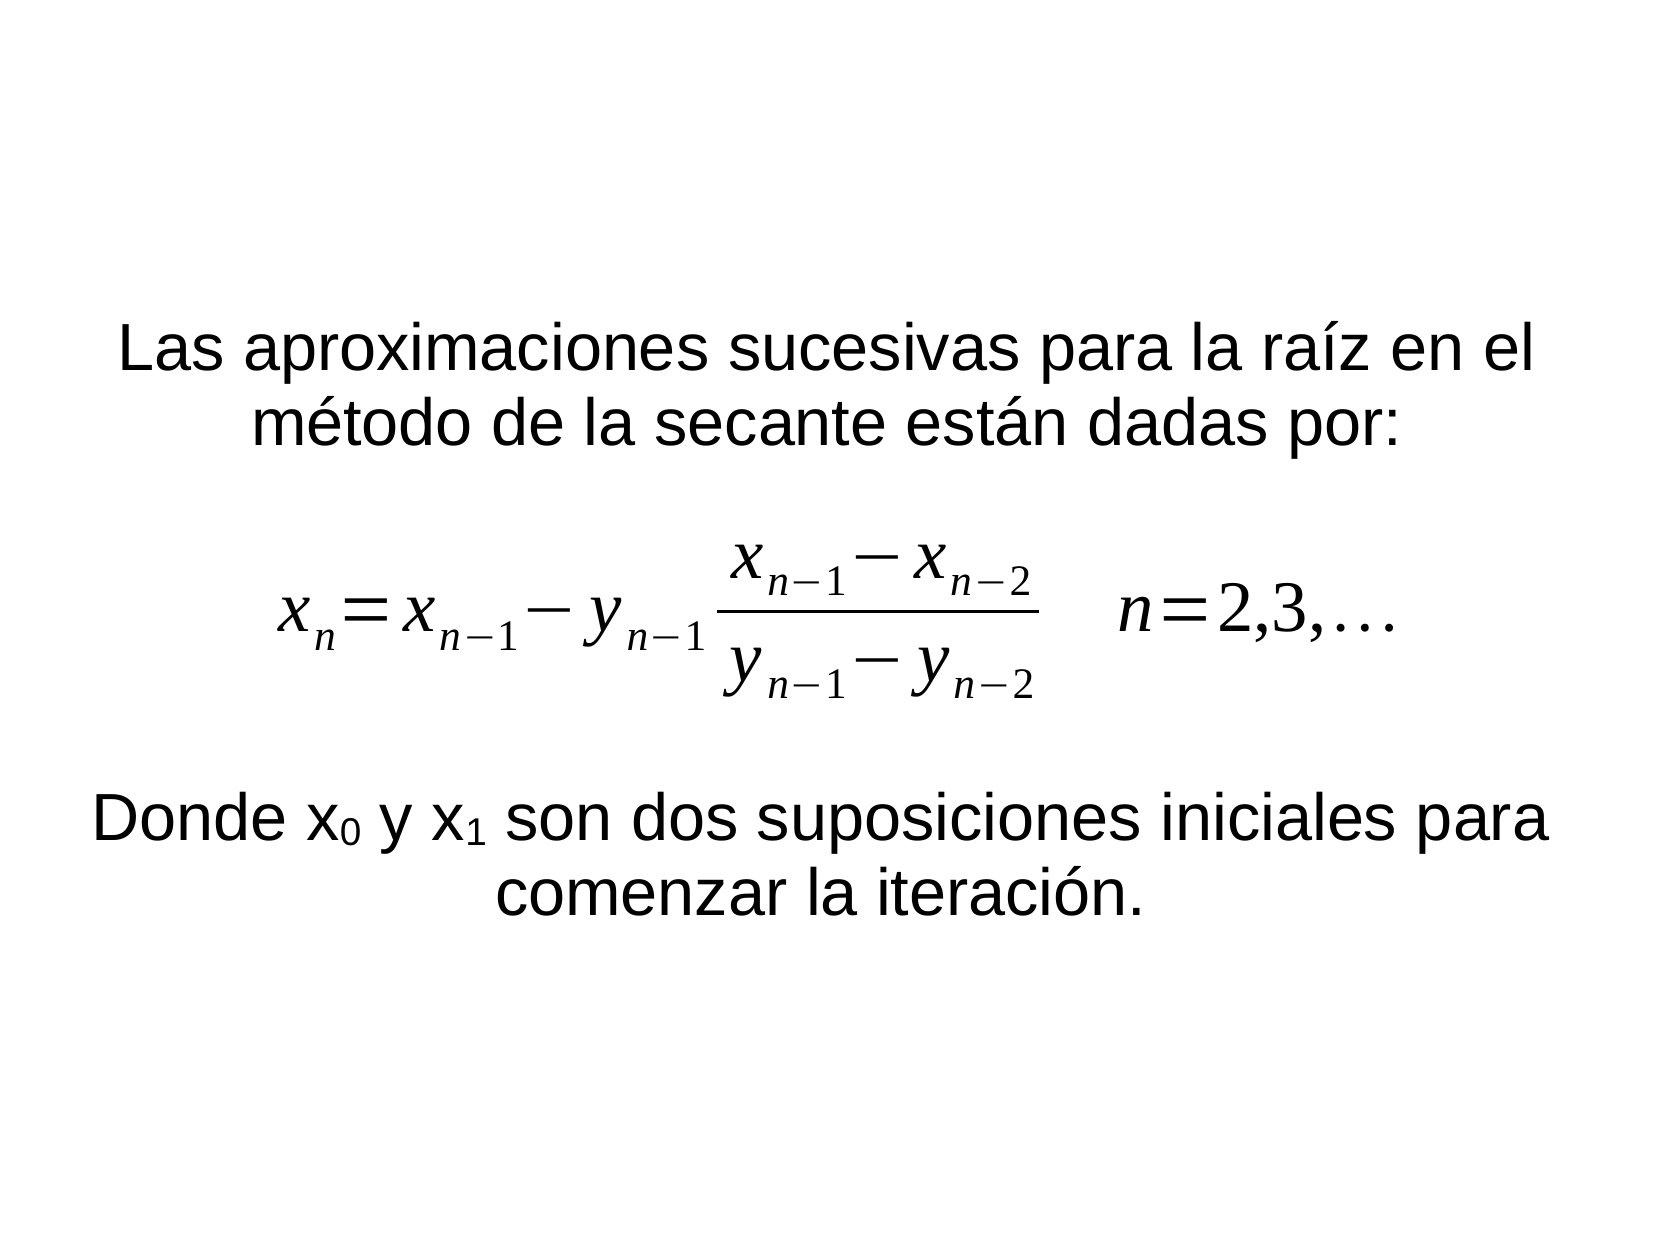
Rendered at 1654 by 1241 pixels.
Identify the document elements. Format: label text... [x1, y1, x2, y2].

subtitle Las aproximaciones sucesivas para la raíz en el método de la secante están dadas por: [82, 297, 1571, 473]
chart [265, 514, 1407, 709]
text_box Donde x0 y x1 son dos suposiciones iniciales para comenzar la iteración. [76, 767, 1565, 943]
